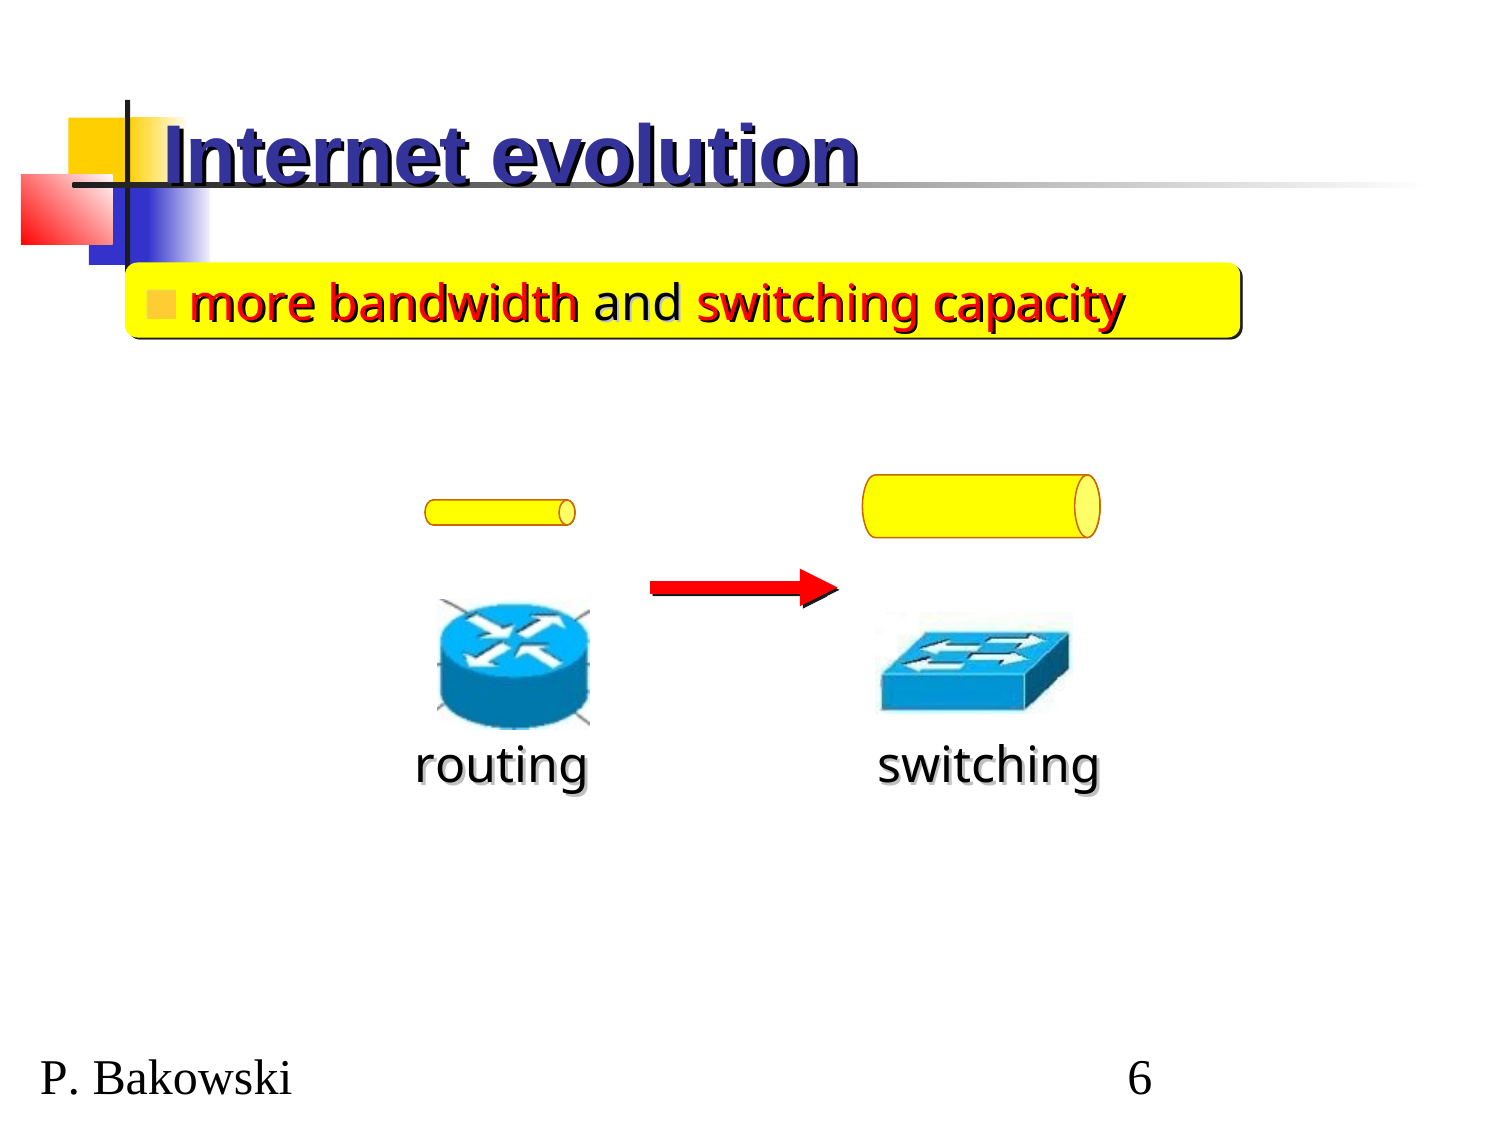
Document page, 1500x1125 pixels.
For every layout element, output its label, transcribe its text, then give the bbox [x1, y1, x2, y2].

picture [437, 599, 590, 724]
text_box switching [862, 724, 1182, 801]
text_box routing [399, 724, 638, 801]
text_box [424, 499, 567, 526]
picture [139, 282, 176, 319]
title Internet evolution [147, 92, 1500, 213]
text_box [862, 474, 1087, 538]
picture [875, 612, 1073, 714]
text_box more bandwidth and switching capacity [125, 262, 1301, 338]
